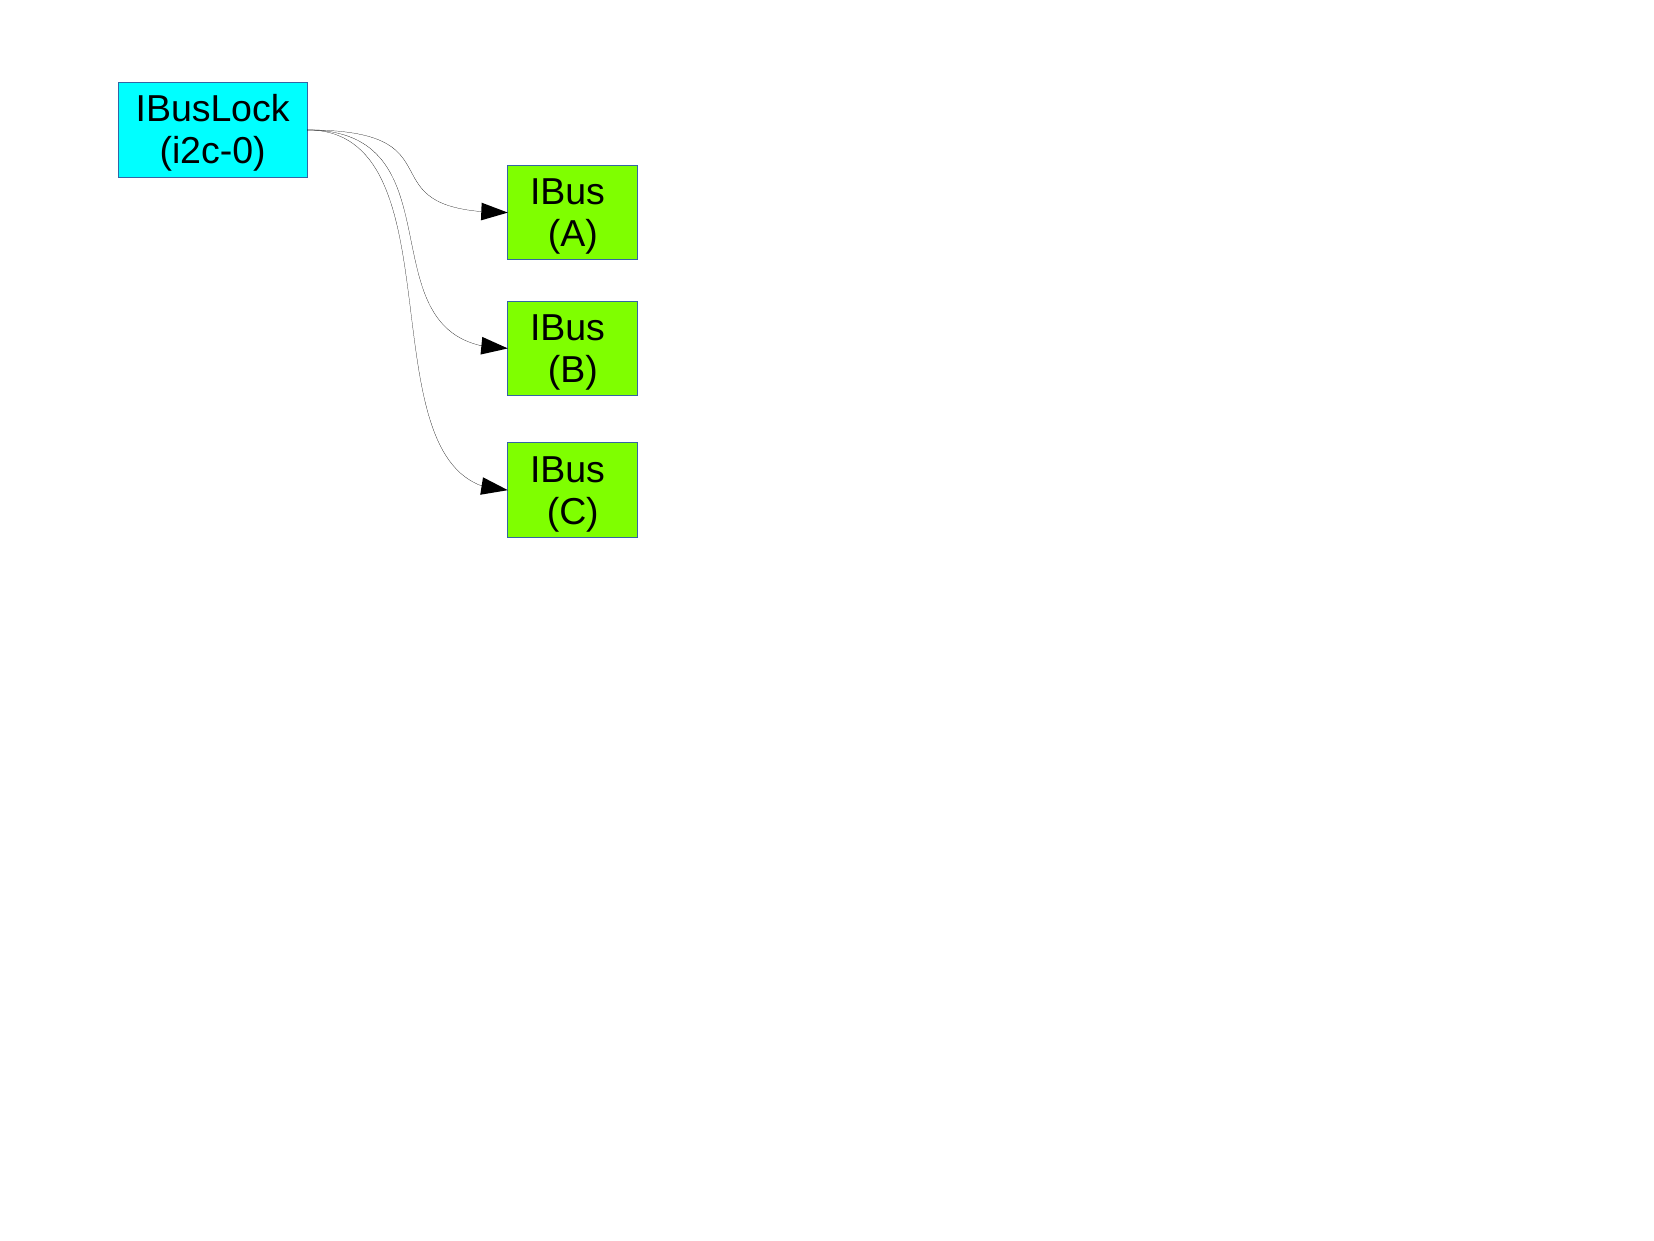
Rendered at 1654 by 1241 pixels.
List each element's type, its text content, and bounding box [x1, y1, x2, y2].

text_box IBus (A) [507, 165, 638, 260]
text_box IBus (B) [507, 301, 638, 396]
text_box IBus (C) [507, 442, 638, 538]
text_box IBusLock (i2c-0) [118, 82, 308, 178]
